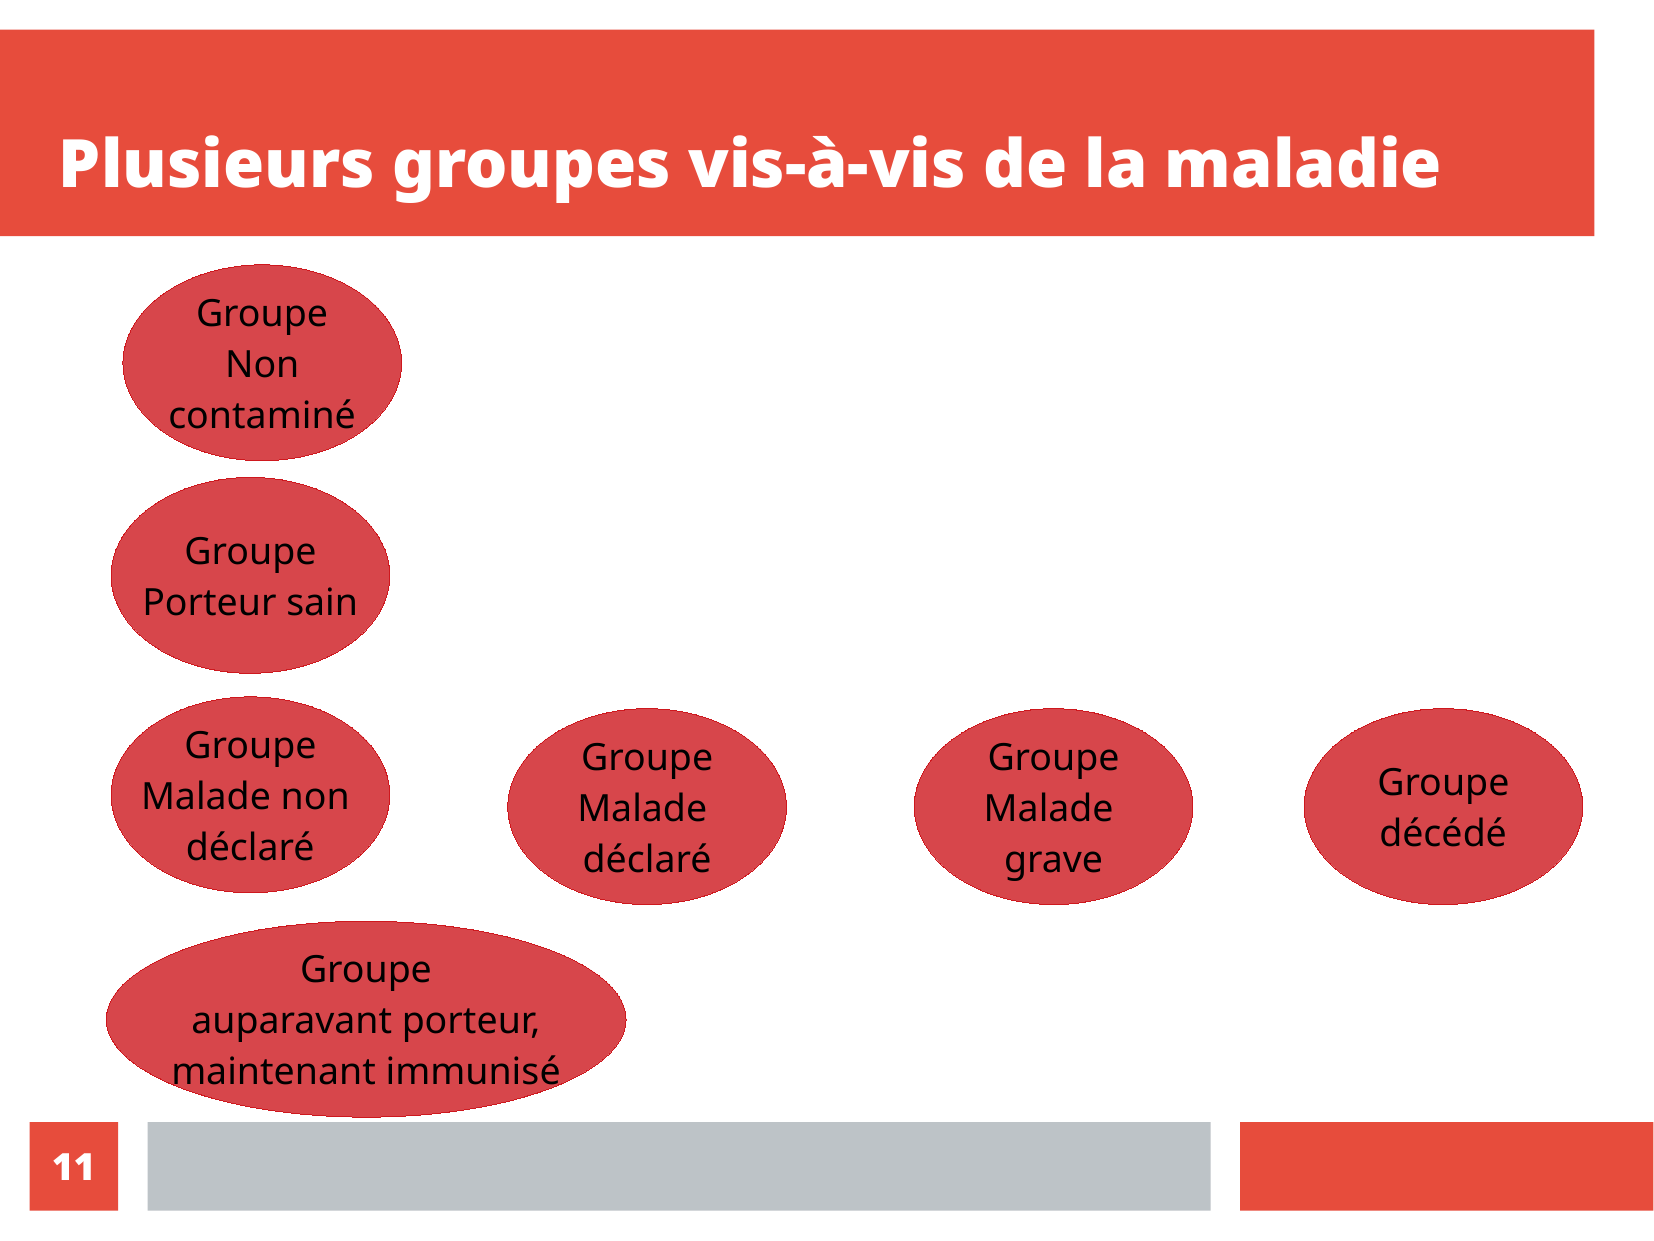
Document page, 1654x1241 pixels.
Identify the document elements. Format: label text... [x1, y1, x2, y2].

title Plusieurs groupes vis-à-vis de la maladie [59, 59, 1595, 207]
text_box Groupe décédé [1304, 708, 1583, 905]
text_box Groupe Porteur sain [111, 477, 390, 674]
text_box Groupe Malade grave [914, 708, 1193, 905]
text_box Groupe Malade déclaré [507, 708, 787, 905]
text_box Groupe Malade non déclaré [111, 696, 390, 893]
text_box Groupe Non contaminé [122, 264, 402, 461]
text_box Groupe auparavant porteur, maintenant immunisé [106, 921, 627, 1118]
